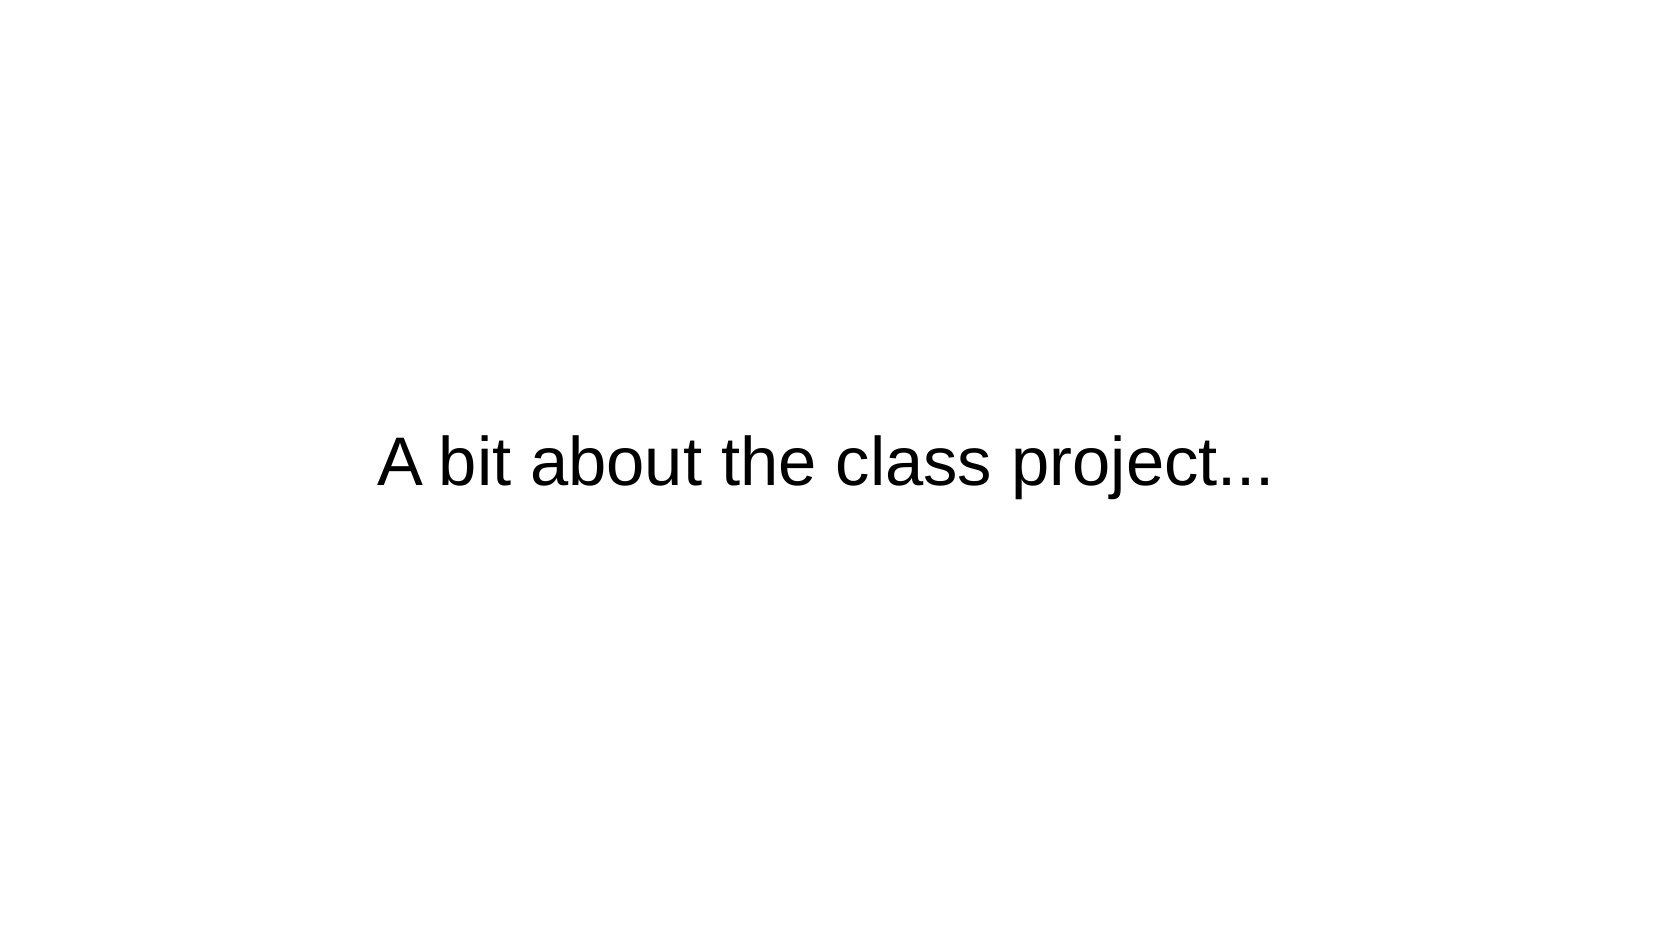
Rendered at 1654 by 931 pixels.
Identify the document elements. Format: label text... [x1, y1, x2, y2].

title A bit about the class project... [82, 37, 1571, 886]
